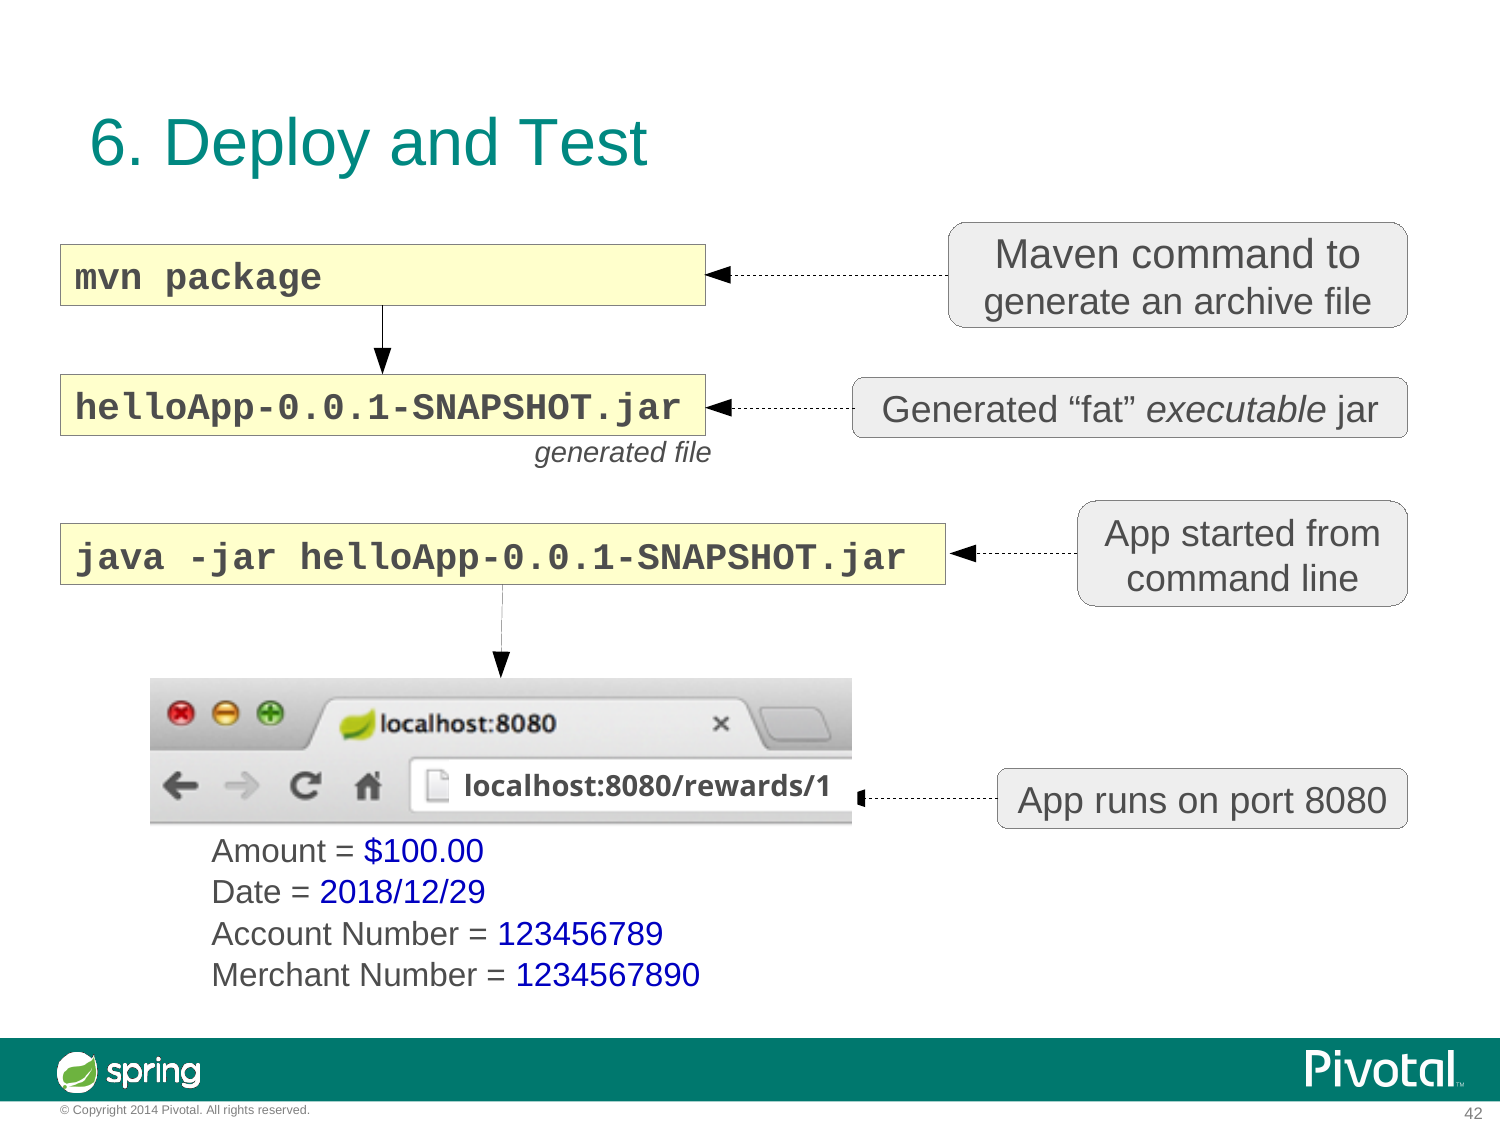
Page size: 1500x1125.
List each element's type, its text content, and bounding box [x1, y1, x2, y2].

text_box mvn package [60, 244, 706, 306]
title 6. Deploy and Test [75, 45, 1426, 233]
picture [150, 678, 852, 829]
text_box generated file [519, 426, 759, 482]
text_box App started from command line [1077, 500, 1408, 607]
text_box App runs on port 8080 [997, 768, 1408, 829]
text_box helloApp-0.0.1-SNAPSHOT.jar [60, 374, 706, 436]
picture [32, 1041, 210, 1103]
picture [1306, 1050, 1464, 1087]
text_box Maven command to generate an archive file [948, 222, 1408, 328]
text_box java -jar helloApp-0.0.1-SNAPSHOT.jar [60, 523, 946, 585]
text_box Amount = $100.00 Date = 2018/12/29 Account Number = 123456789 Merchant Number = 1234567890 [150, 829, 852, 1019]
text_box Generated “fat” executable jar [852, 377, 1408, 438]
text_box localhost:8080/rewards/1 [449, 759, 858, 810]
